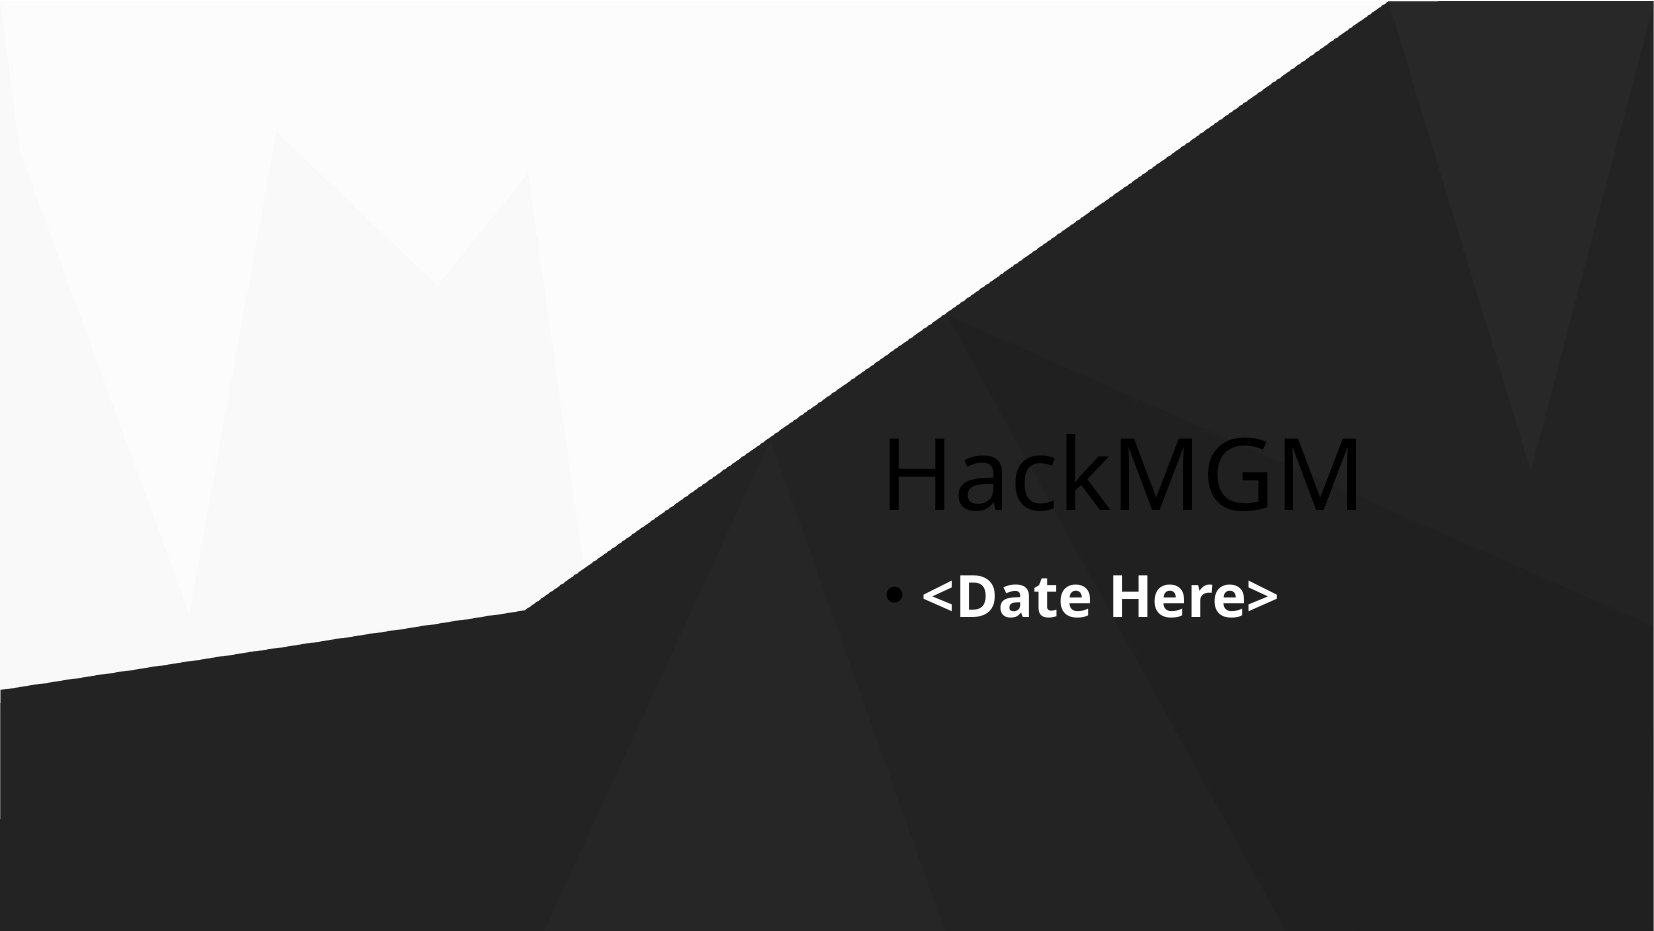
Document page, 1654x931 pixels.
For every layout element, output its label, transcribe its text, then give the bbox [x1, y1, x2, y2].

title HackMGM [865, 414, 1613, 541]
subtitle <Date Here> [869, 556, 1477, 641]
